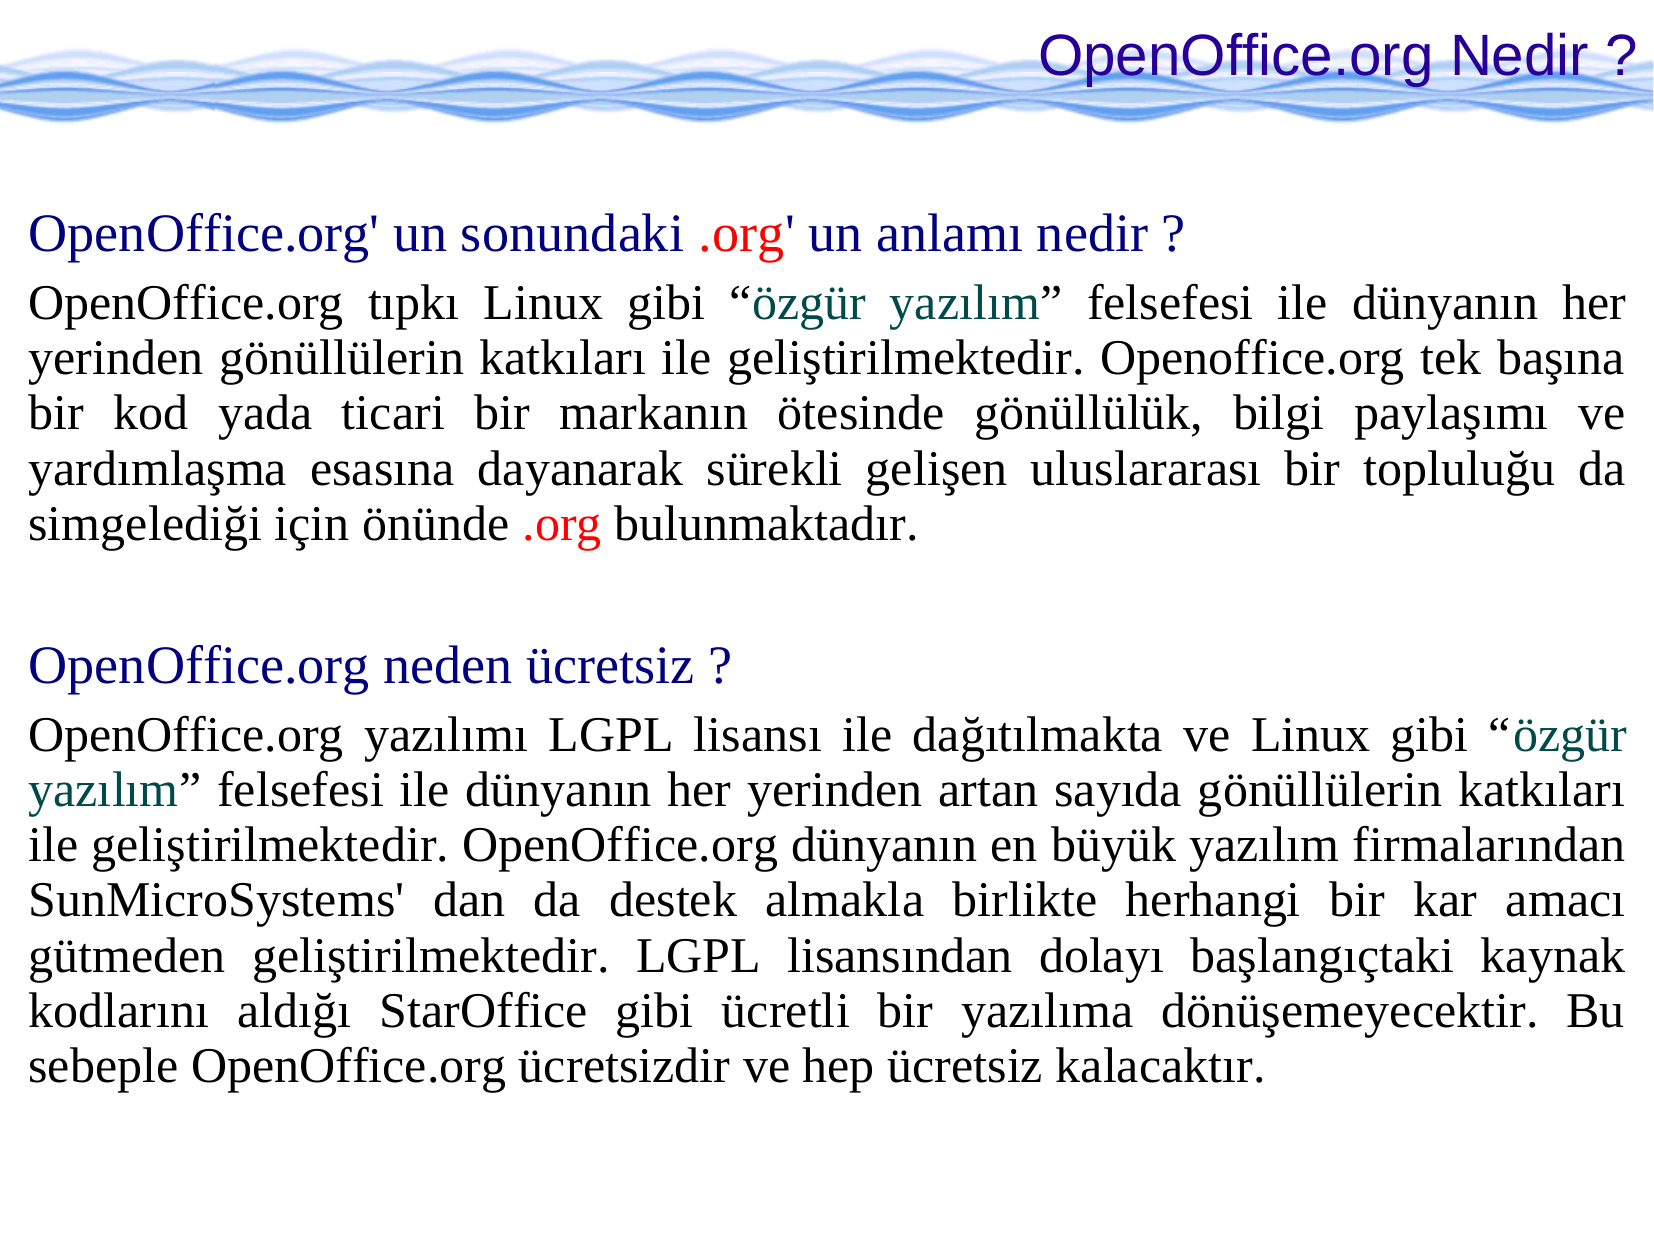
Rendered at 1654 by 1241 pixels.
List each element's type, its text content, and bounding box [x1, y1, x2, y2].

text_box OpenOffice.org' un sonundaki .org' un anlamı nedir ? OpenOffice.org tıpkı Linux gibi “özgür yazılım” felsefesi ile dünyanın her yerinden gönüllülerin katkıları ile geliştirilmektedir. Openoffice.org tek başına bir kod yada ticari bir markanın ötesinde gönüllülük, bilgi paylaşımı ve yardımlaşma esasına dayanarak sürekli gelişen uluslararası bir topluluğu da simgelediği için önünde .org bulunmaktadır. OpenOffice.org neden ücretsiz ? OpenOffice.org yazılımı LGPL lisansı ile dağıtılmakta ve Linux gibi “özgür yazılım” felsefesi ile dünyanın her yerinden artan sayıda gönüllülerin katkıları ile geliştirilmektedir. OpenOffice.org dünyanın en büyük yazılım firmalarından SunMicroSystems' dan da destek almakla birlikte herhangi bir kar amacı gütmeden geliştirilmektedir. LGPL lisansından dolayı başlangıçtaki kaynak kodlarını aldığı StarOffice gibi ücretli bir yazılıma dönüşemeyecektir. Bu sebeple OpenOffice.org ücretsizdir ve hep ücretsiz kalacaktır. [13, 195, 1642, 1117]
picture [0, 41, 1654, 129]
text_box OpenOffice.org Nedir ? [989, 15, 1654, 96]
